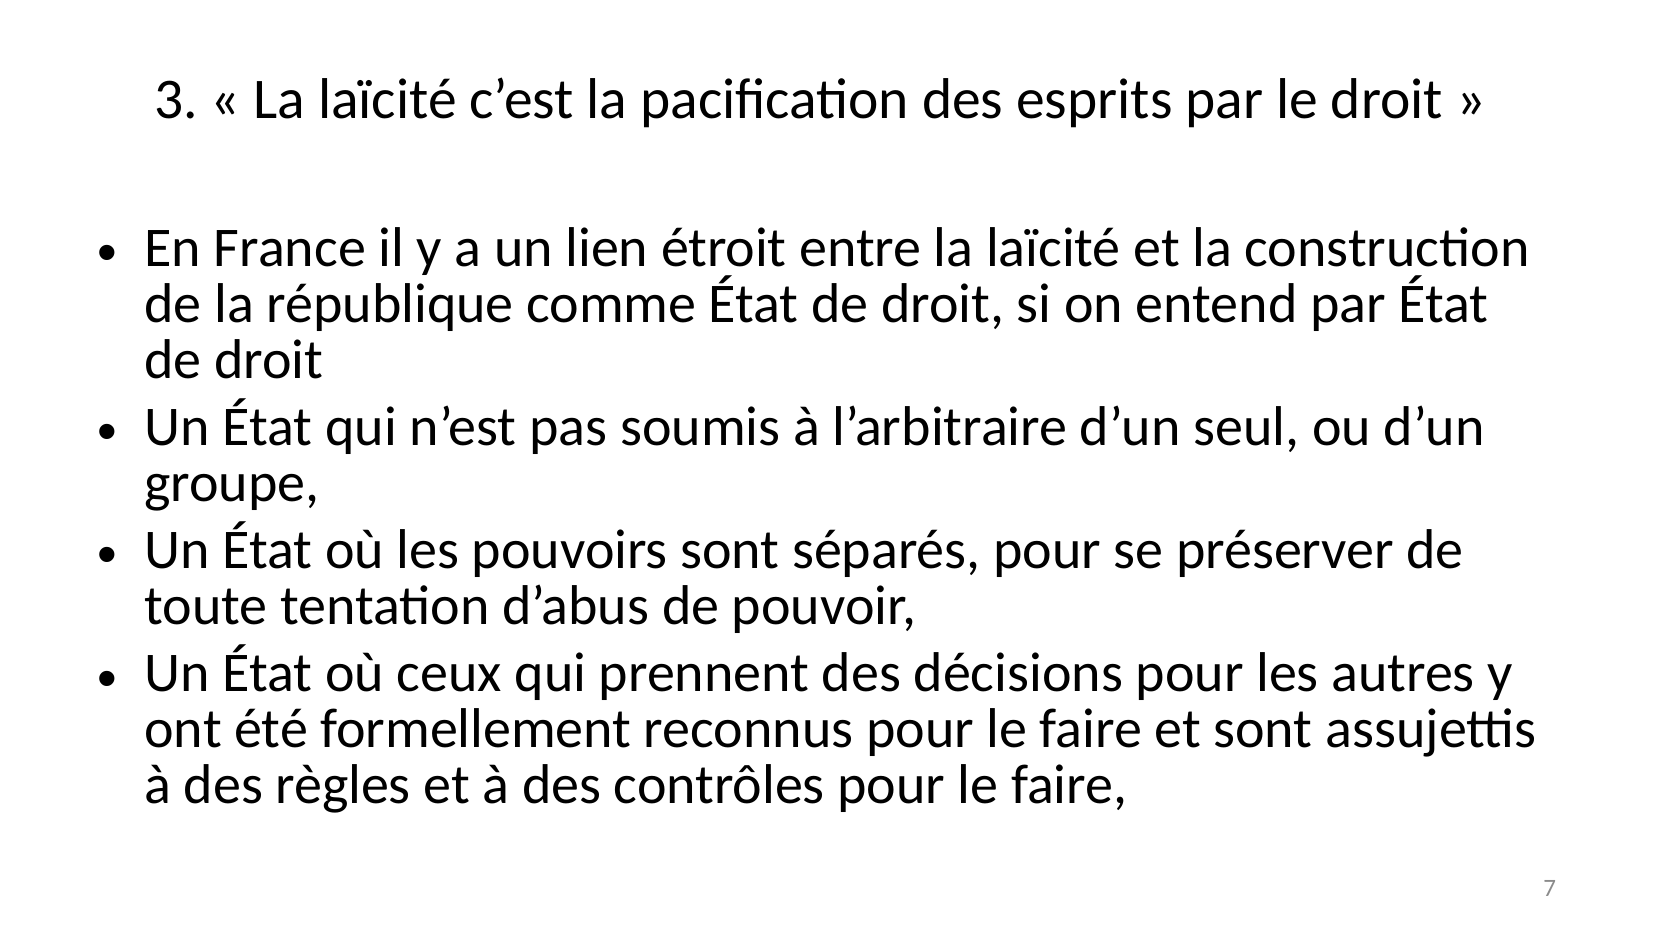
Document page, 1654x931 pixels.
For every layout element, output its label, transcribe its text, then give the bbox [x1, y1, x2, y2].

text_box En France il y a un lien étroit entre la laïcité et la construction de la république comme État de droit, si on entend par État de droit Un État qui n’est pas soumis à l’arbitraire d’un seul, ou d’un groupe, Un État où les pouvoirs sont séparés, pour se préserver de toute tentation d’abus de pouvoir, Un État où ceux qui prennent des décisions pour les autres y ont été formellement reconnus pour le faire et sont assujettis à des règles et à des contrôles pour le faire, [82, 216, 1571, 831]
text_box <numéro> [1185, 862, 1571, 912]
text_box 3. « La laïcité c’est la pacification des esprits par le droit » [82, 48, 1571, 216]
